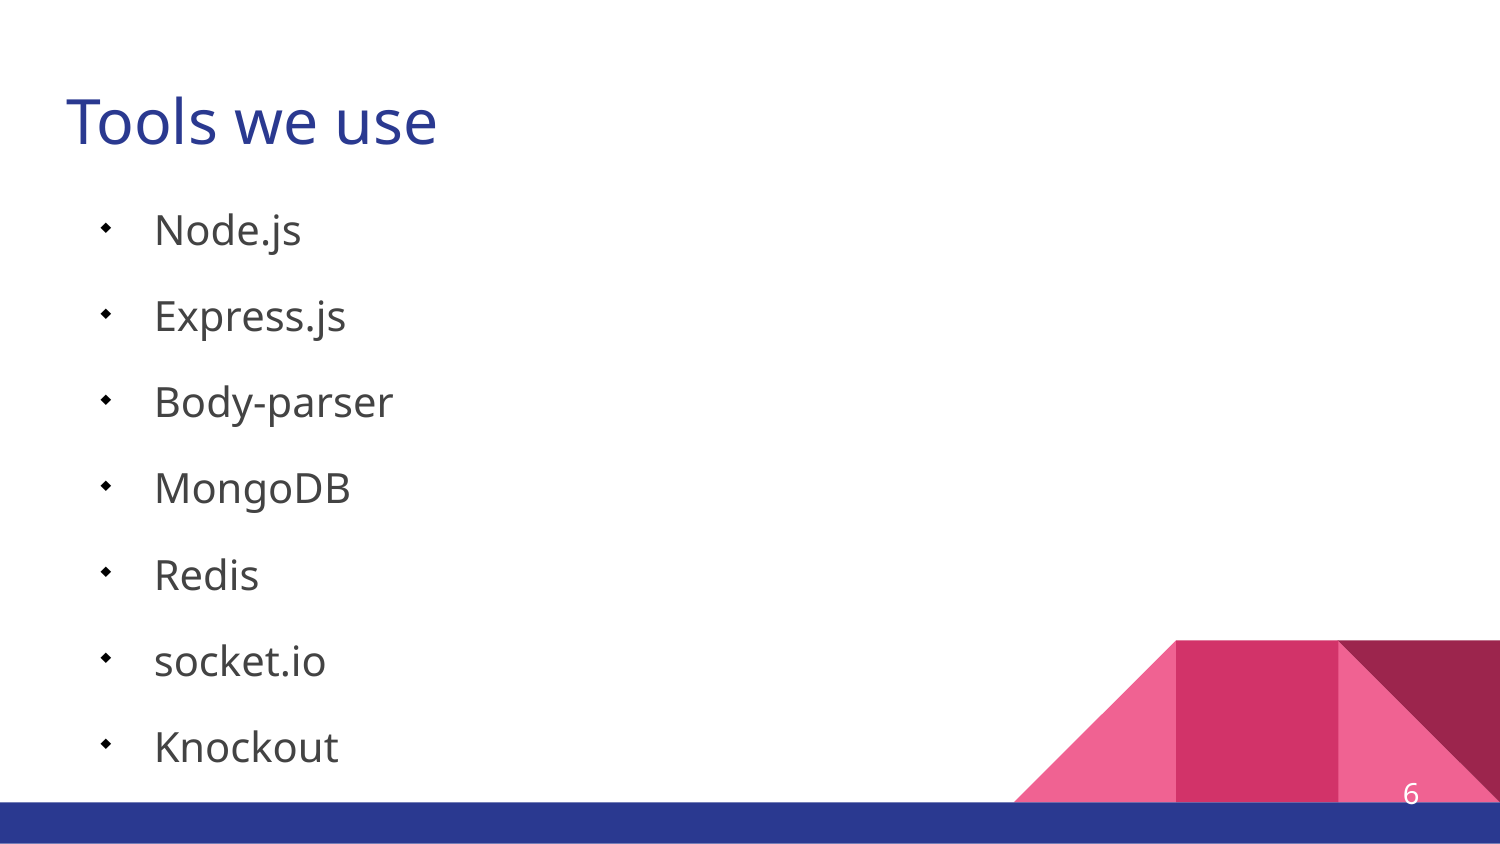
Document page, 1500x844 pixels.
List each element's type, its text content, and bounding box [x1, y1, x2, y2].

title Tools we use [51, 67, 1449, 167]
list Node.js Express.js Body-parser MongoDB Redis socket.io Knockout [0, 189, 1500, 844]
slide_number <number> [1387, 762, 1478, 828]
